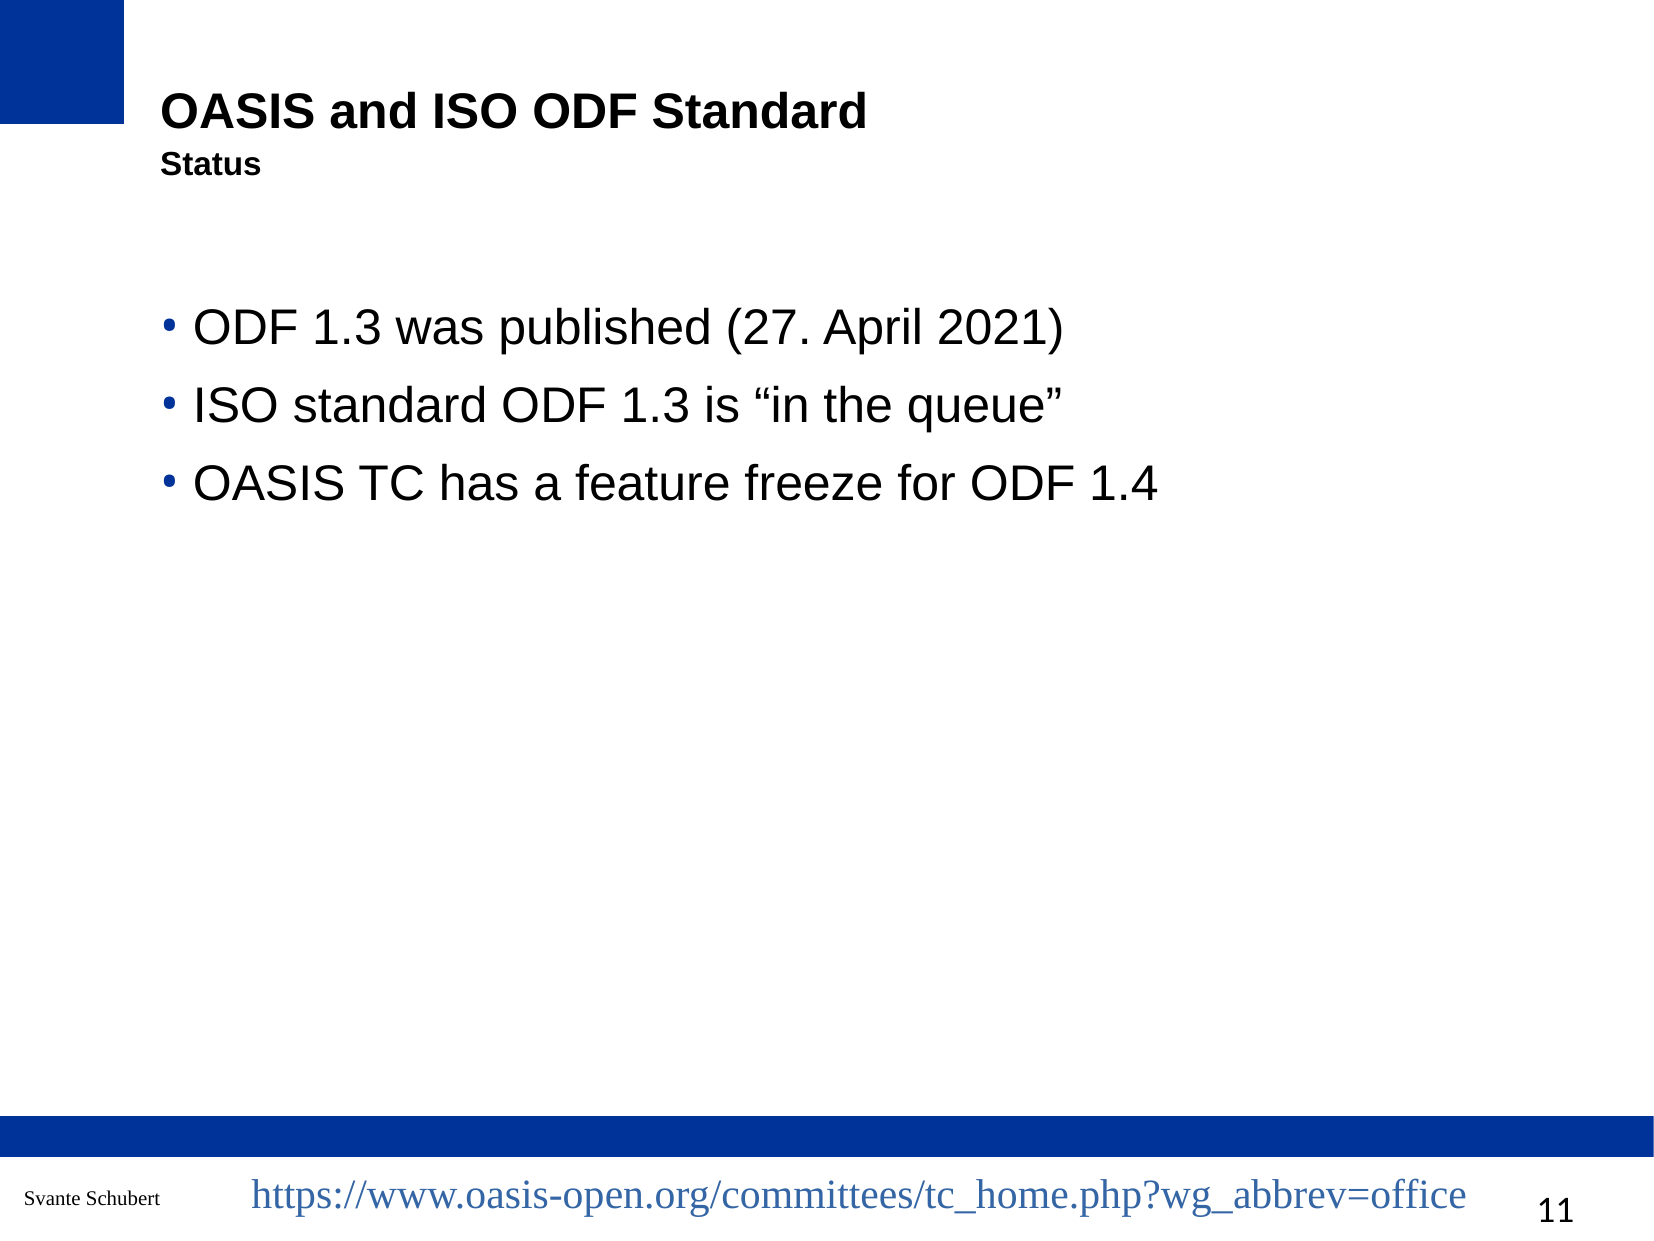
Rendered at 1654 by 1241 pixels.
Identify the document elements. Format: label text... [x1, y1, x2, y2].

list ODF 1.3 was published (27. April 2021) ISO standard ODF 1.3 is “in the queue” OASIS TC has a feature freeze for ODF 1.4 [160, 294, 1569, 1114]
title OASIS and ISO ODF Standard Status [160, 74, 1530, 242]
text_box https://www.oasis-open.org/committees/tc_home.php?wg_abbrev=office [191, 1166, 1539, 1241]
text_box Svante Schubert [24, 1187, 191, 1219]
